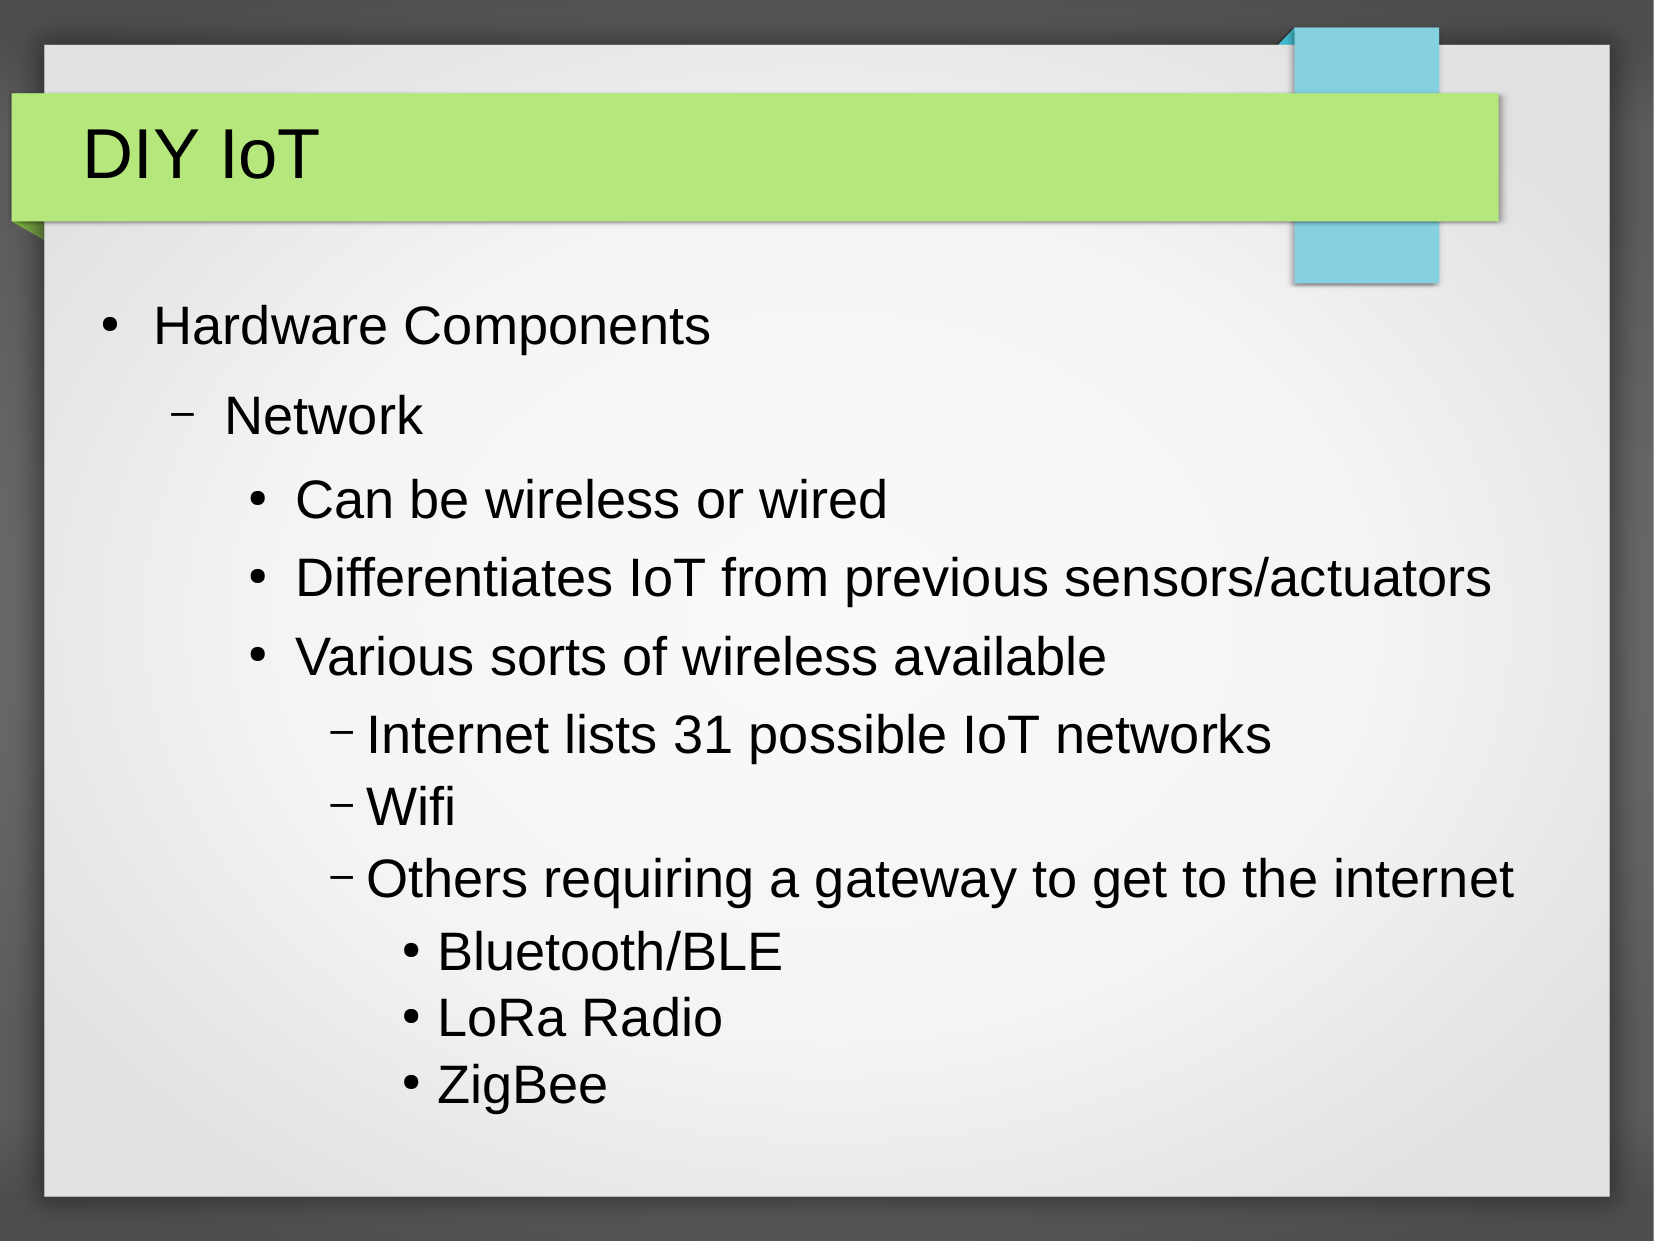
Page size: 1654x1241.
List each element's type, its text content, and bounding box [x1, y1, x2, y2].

list Hardware Components Network Can be wireless or wired Differentiates IoT from previous sensors/actuators Various sorts of wireless available Internet lists 31 possible IoT networks Wifi Others requiring a gateway to get to the internet Bluetooth/BLE LoRa Radio ZigBee [82, 295, 1571, 1126]
title DIY IoT [82, 94, 1264, 213]
picture [0, 0, 1654, 1241]
